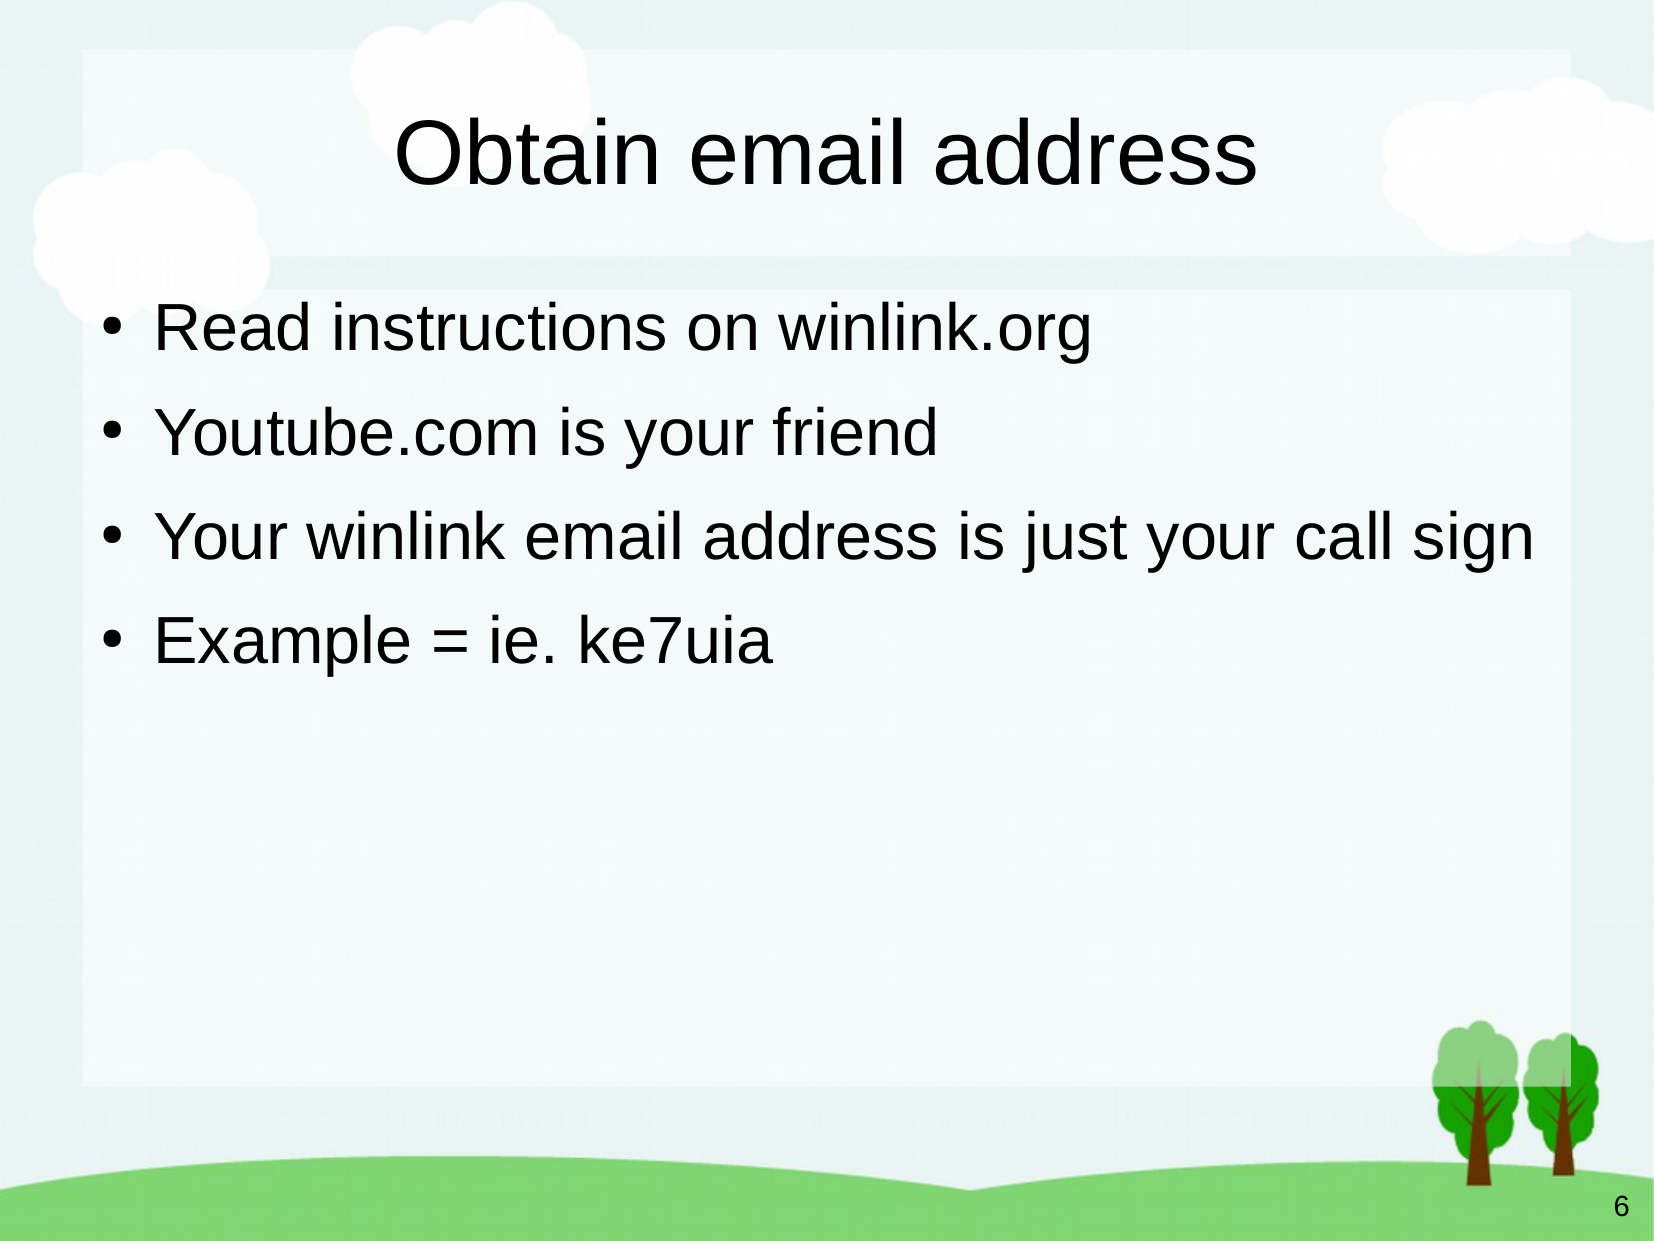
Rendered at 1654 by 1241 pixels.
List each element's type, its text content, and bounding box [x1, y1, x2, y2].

list Read instructions on winlink.org Youtube.com is your friend Your winlink email address is just your call sign Example = ie. ke7uia [82, 290, 1571, 1087]
title Obtain email address [82, 49, 1571, 257]
picture [0, 0, 1654, 1241]
